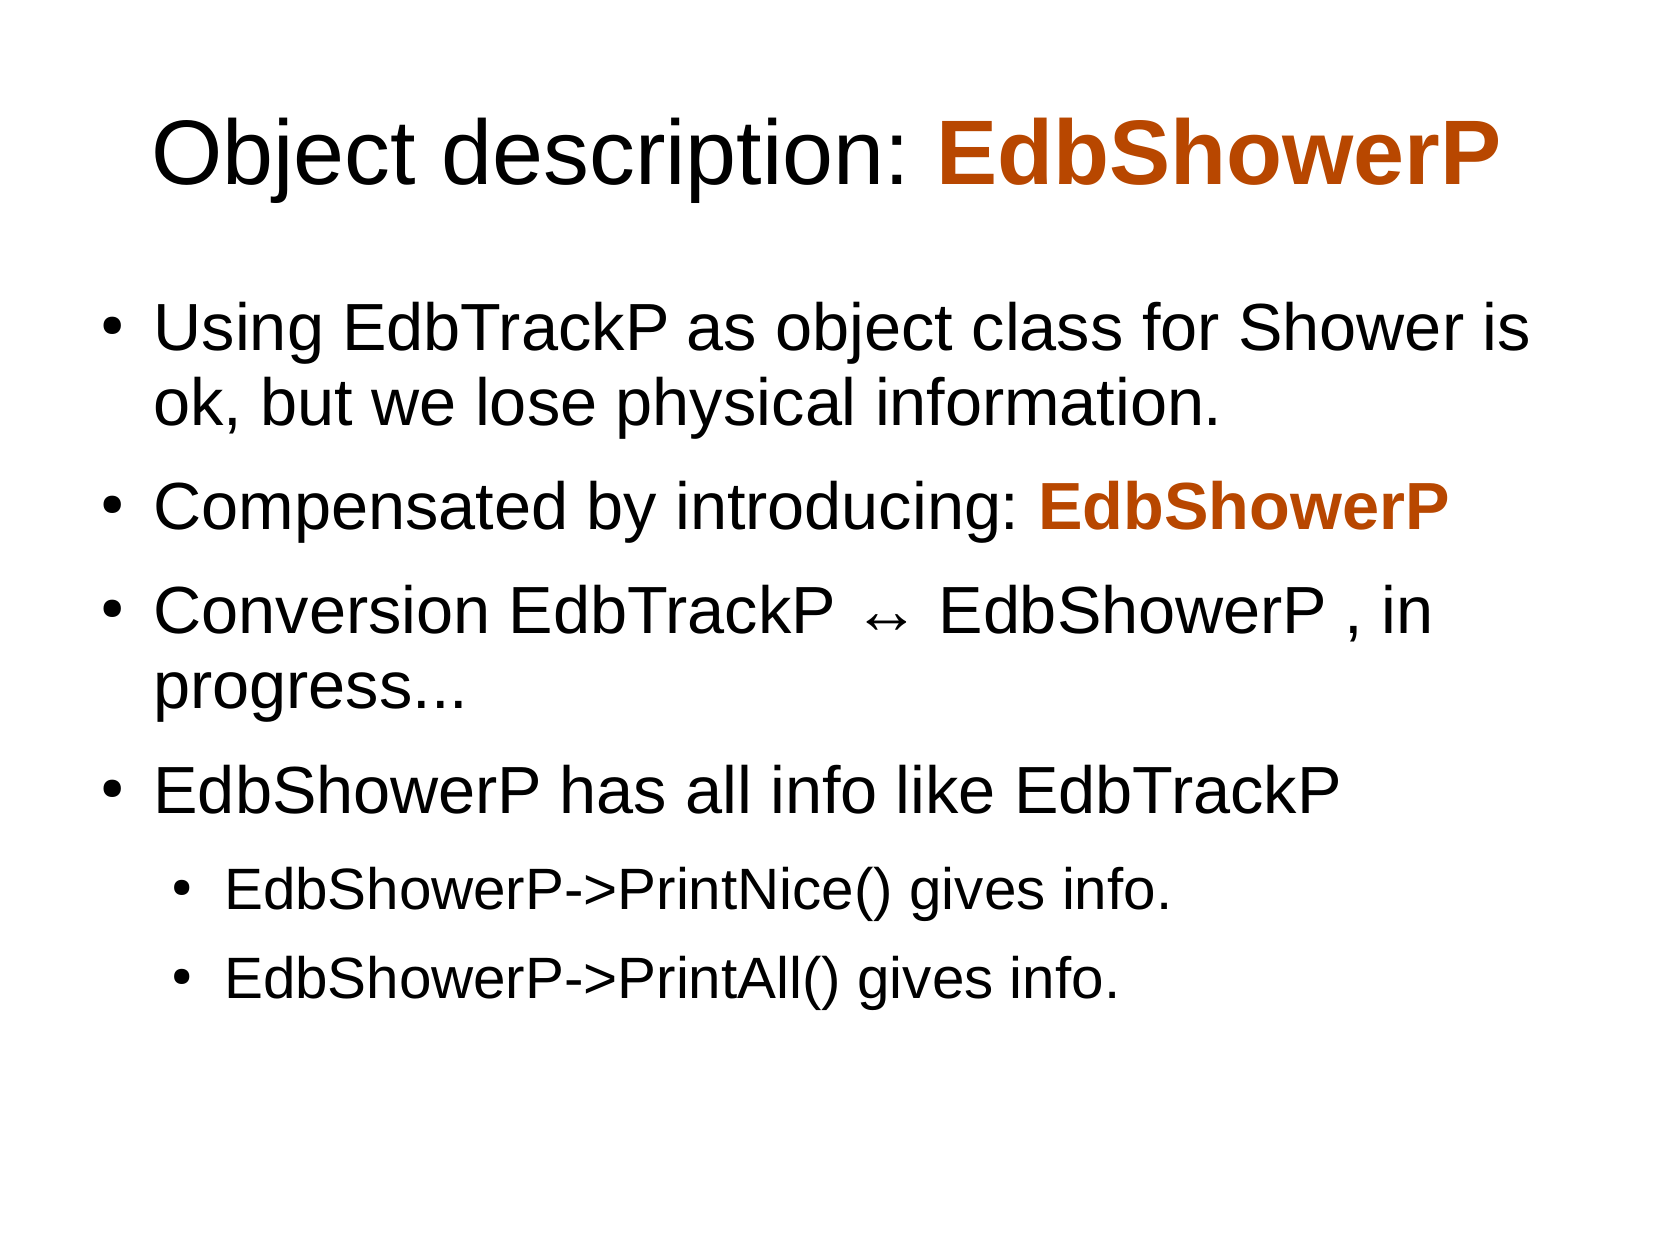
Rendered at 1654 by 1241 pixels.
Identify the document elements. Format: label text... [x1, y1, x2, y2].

list Using EdbTrackP as object class for Shower is ok, but we lose physical information. Compensated by introducing: EdbShowerP Conversion EdbTrackP ↔ EdbShowerP , in progress... EdbShowerP has all info like EdbTrackP EdbShowerP->PrintNice() gives info. EdbShowerP->PrintAll() gives info. [82, 290, 1595, 1132]
title Object description: EdbShowerP [82, 49, 1571, 257]
